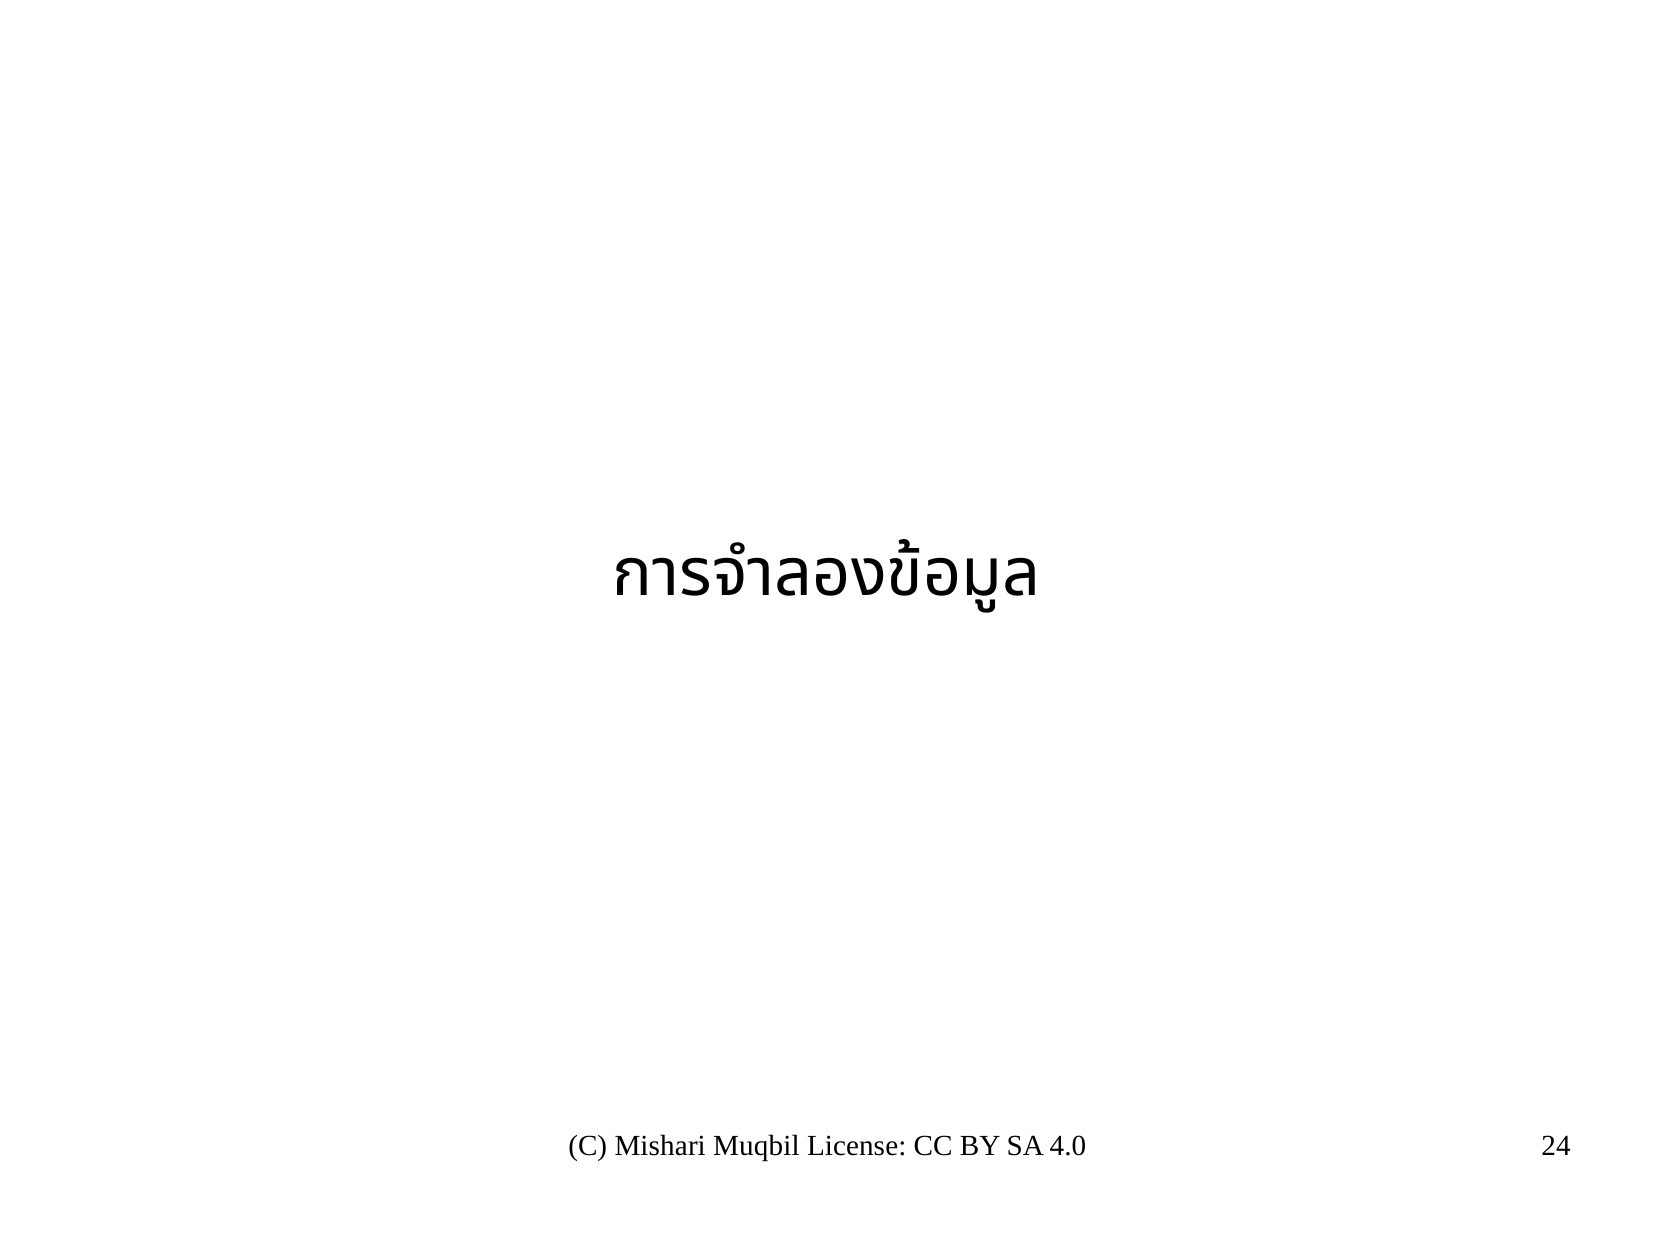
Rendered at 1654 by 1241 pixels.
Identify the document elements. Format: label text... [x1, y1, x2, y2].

subtitle การจำลองข้อมูล [82, 49, 1571, 1109]
